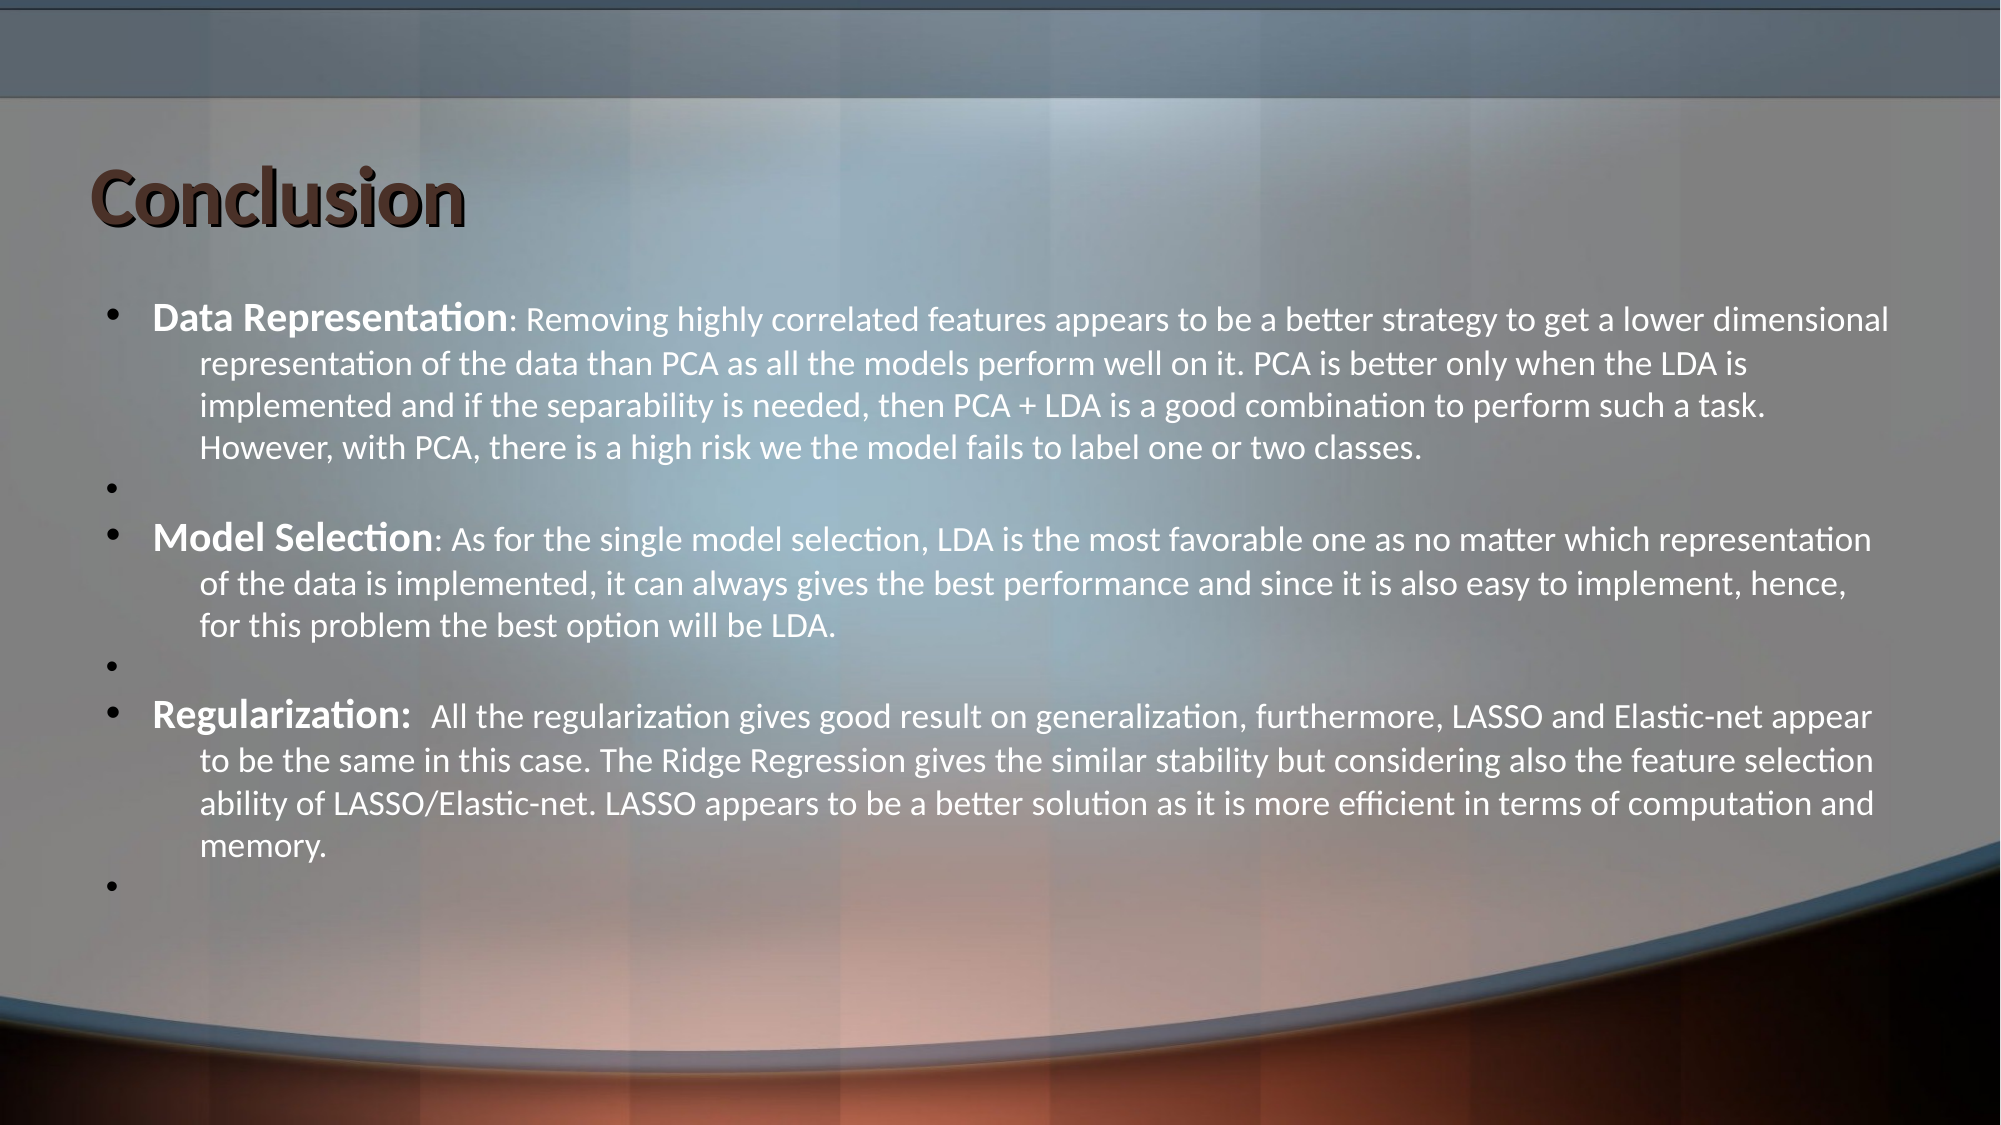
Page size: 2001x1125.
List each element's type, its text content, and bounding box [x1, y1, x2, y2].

title Conclusion [75, 104, 1732, 294]
text_box Data Representation: Removing highly correlated features appears to be a better strategy to get a lower dimensional representation of the data than PCA as all the models perform well on it. PCA is better only when the LDA is implemented and if the separability is needed, then PCA + LDA is a good combination to perform such a task. However, with PCA, there is a high risk we the model fails to label one or two classes. Model Selection: As for the single model selection, LDA is the most favorable one as no matter which representation of the data is implemented, it can always gives the best performance and since it is also easy to implement, hence, for this problem the best option will be LDA. Regularization: All the regularization gives good result on generalization, furthermore, LASSO and Elastic-net appear to be the same in this case. The Ridge Regression gives the similar stability but considering also the feature selection ability of LASSO/Elastic-net. LASSO appears to be a better solution as it is more efficient in terms of computation and memory. [90, 282, 1910, 964]
